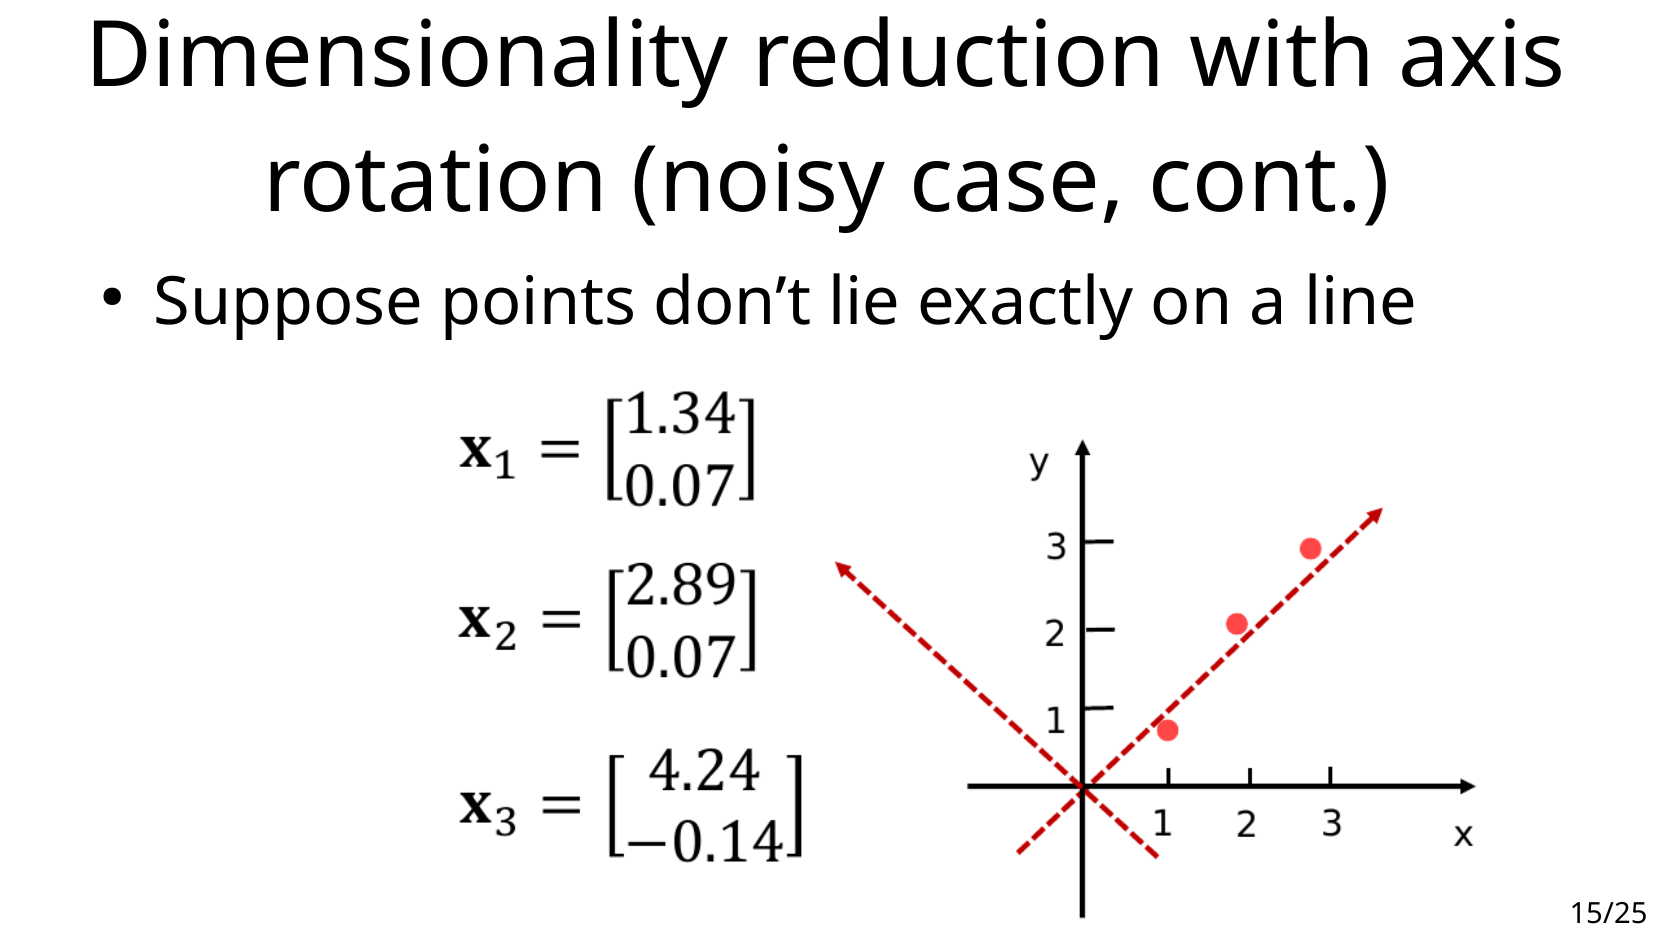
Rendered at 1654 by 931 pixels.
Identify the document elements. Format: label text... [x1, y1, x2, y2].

title Dimensionality reduction with axis rotation (noisy case, cont.) [82, 1, 1571, 226]
list Suppose points don’t lie exactly on a line [82, 253, 1571, 793]
picture [435, 793, 1515, 924]
